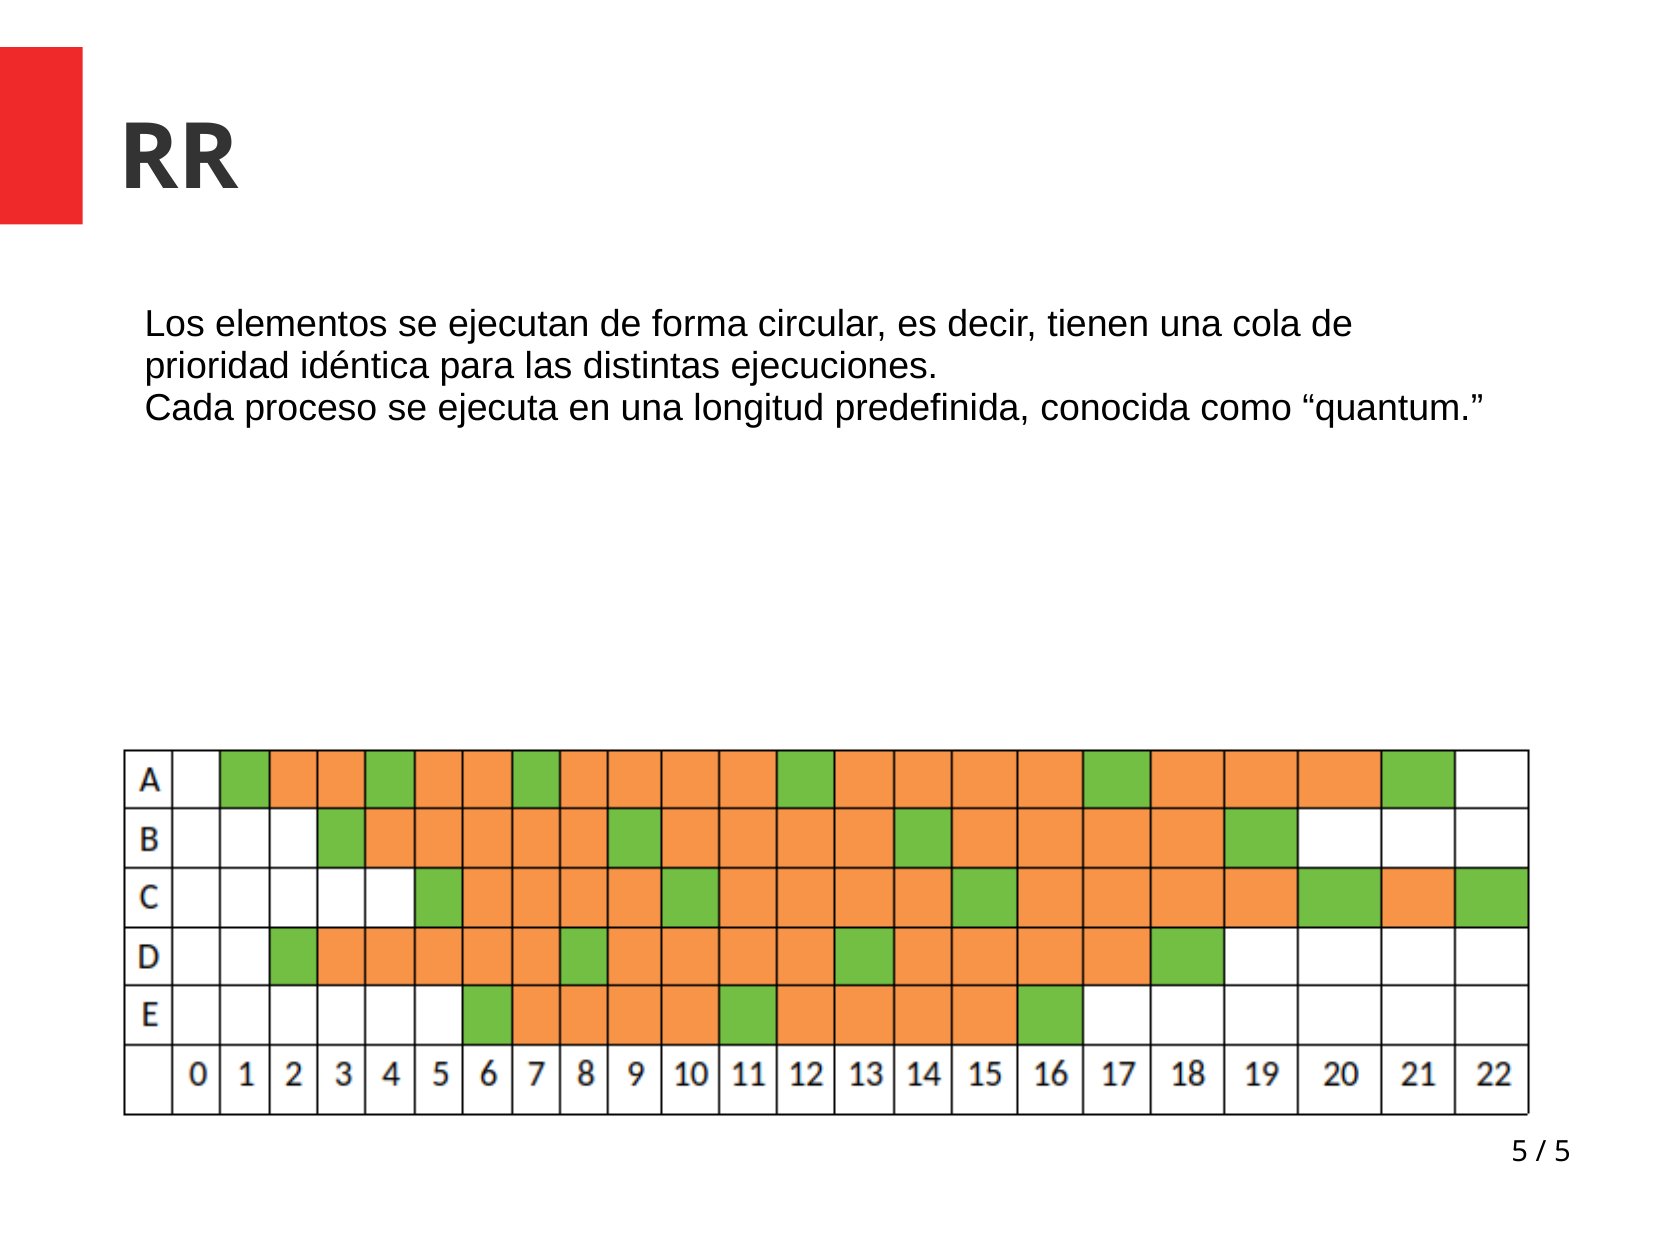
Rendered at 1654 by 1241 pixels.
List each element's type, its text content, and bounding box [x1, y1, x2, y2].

title RR [118, 49, 1571, 257]
picture [118, 744, 1536, 1120]
text_box Los elementos se ejecutan de forma circular, es decir, tienen una cola de prioridad idéntica para las distintas ejecuciones. Cada proceso se ejecuta en una longitud predefinida, conocida como “quantum.” [129, 295, 1524, 437]
